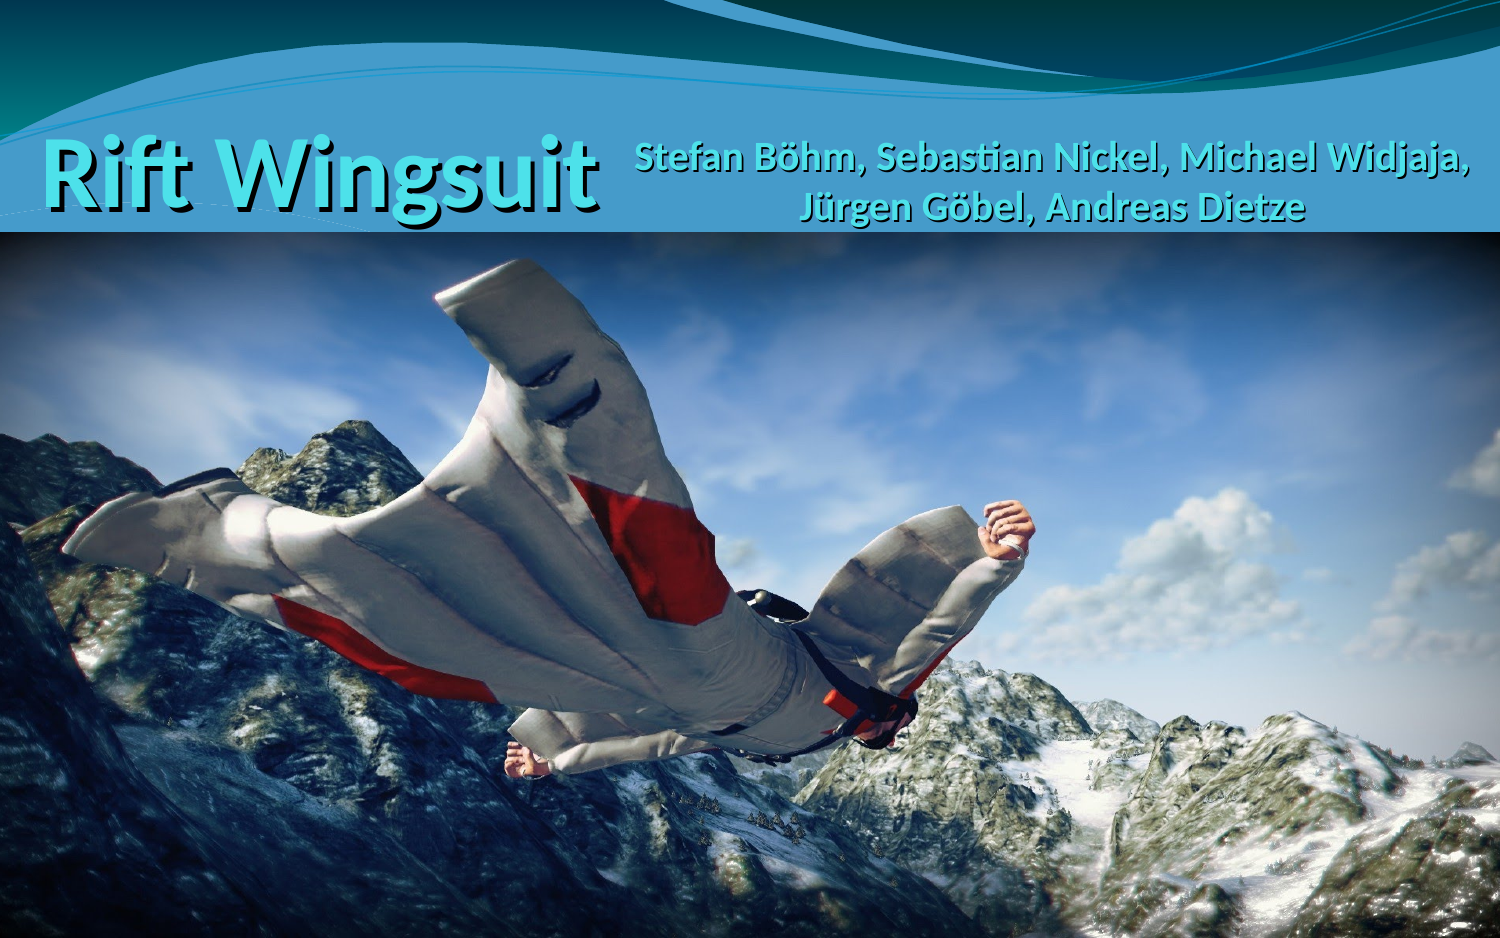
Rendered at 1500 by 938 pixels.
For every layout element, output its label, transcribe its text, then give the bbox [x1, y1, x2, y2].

text_box Stefan Böhm, Sebastian Nickel, Michael Widjaja, Jürgen Göbel, Andreas Dietze [608, 114, 1500, 265]
picture [0, 232, 1500, 938]
title Rift Wingsuit [29, 43, 615, 229]
